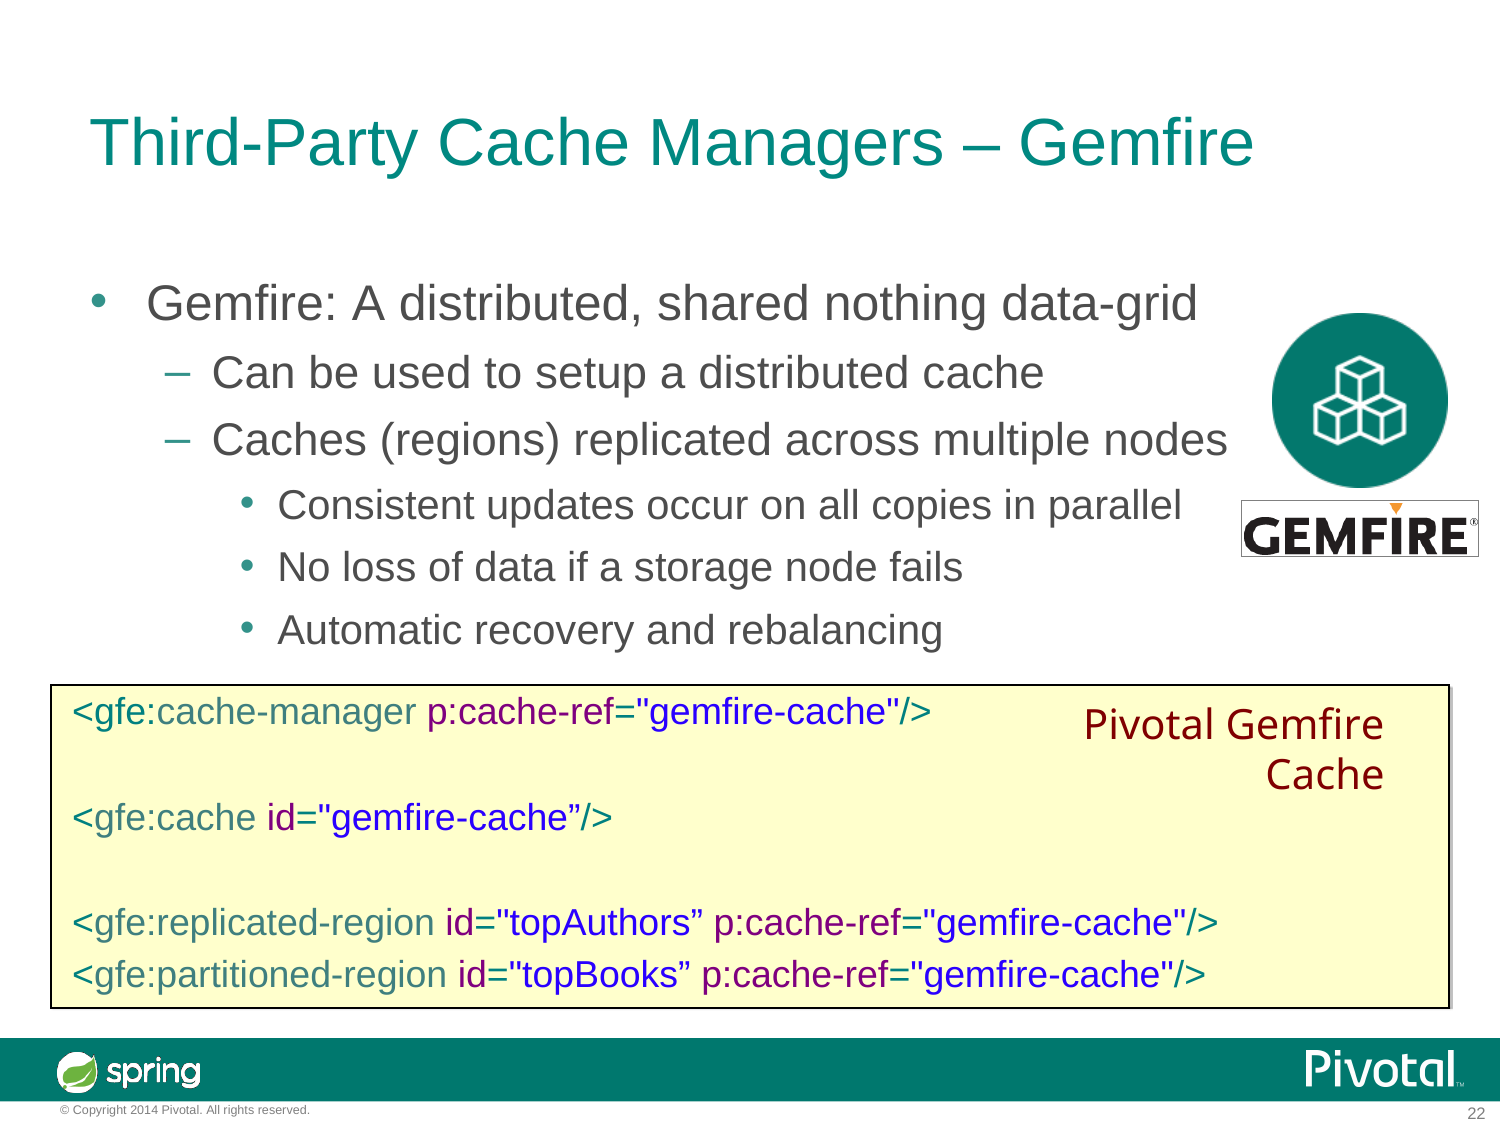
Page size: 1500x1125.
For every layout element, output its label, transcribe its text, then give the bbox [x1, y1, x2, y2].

list Gemfire: A distributed, shared nothing data-grid Can be used to setup a distributed cache Caches (regions) replicated across multiple nodes Consistent updates occur on all copies in parallel No loss of data if a storage node fails Automatic recovery and rebalancing [75, 262, 1426, 685]
text_box Pivotal Gemfire Cache [1068, 690, 1444, 807]
text_box <gfe:cache-manager p:cache-ref="gemfire-cache"/> <gfe:cache id="gemfire-cache”/> <gfe:replicated-region id="topAuthors” p:cache-ref="gemfire-cache"/> <gfe:partitioned-region id="topBooks” p:cache-ref="gemfire-cache"/> [50, 685, 1450, 1008]
title Third-Party Cache Managers – Gemfire [75, 91, 1426, 187]
picture [32, 1041, 210, 1103]
picture [1306, 1050, 1464, 1087]
picture [1241, 500, 1479, 557]
picture [1272, 313, 1448, 488]
